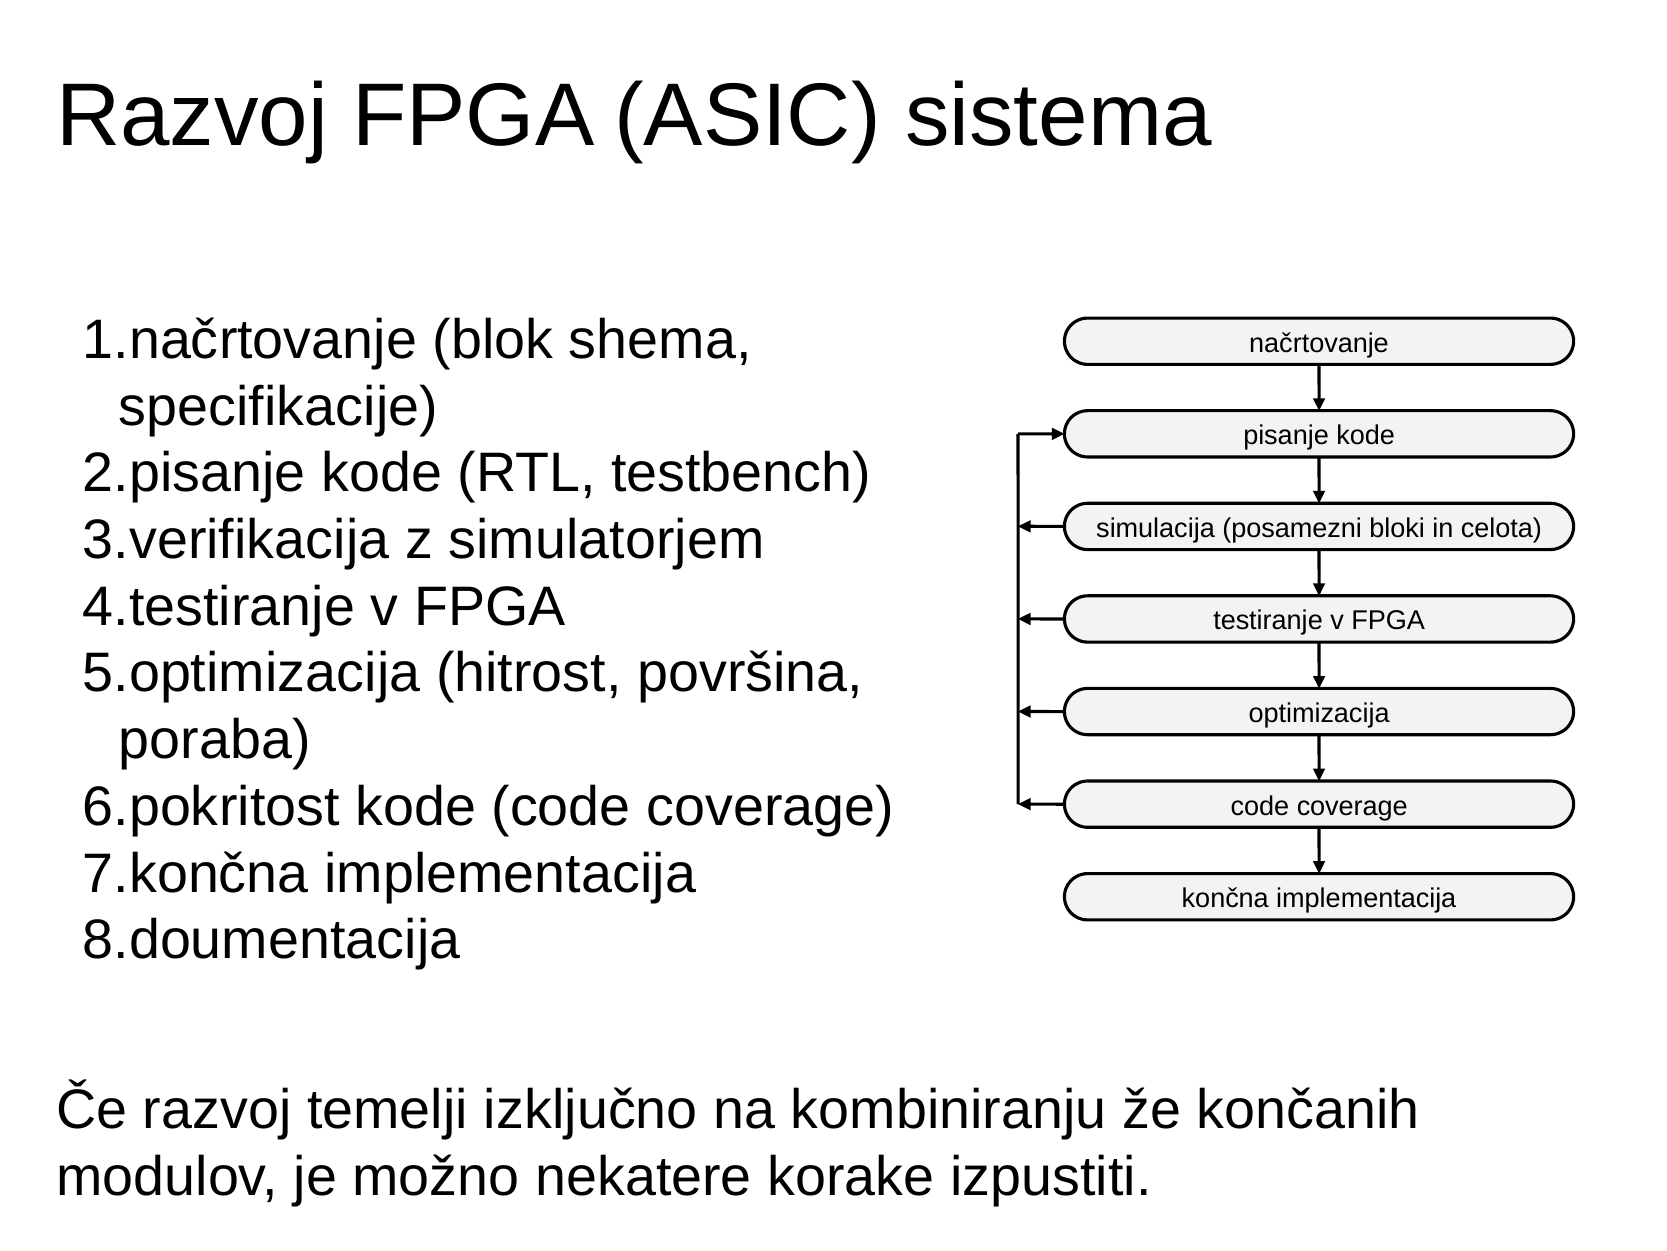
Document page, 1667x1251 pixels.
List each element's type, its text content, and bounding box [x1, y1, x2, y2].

text_box code coverage [1064, 781, 1574, 828]
list načrtovanje (blok shema, specifikacije) pisanje kode (RTL, testbench) verifikacija z simulatorjem testiranje v FPGA optimizacija (hitrost, površina, poraba) pokritost kode (code coverage) končna implementacija doumentacija [50, 296, 907, 1045]
text_box končna implementacija [1064, 873, 1574, 920]
text_box simulacija (posamezni bloki in celota) [1064, 503, 1574, 550]
text_box testiranje v FPGA [1064, 595, 1574, 643]
title Razvoj FPGA (ASIC) sistema [50, 50, 1630, 213]
text_box pisanje kode [1064, 410, 1574, 457]
text_box načrtovanje [1064, 318, 1574, 365]
text_box Če razvoj temelji izključno na kombiniranju že končanih modulov, je možno nekatere korake izpustiti. [50, 1066, 1606, 1215]
text_box optimizacija [1064, 688, 1574, 735]
